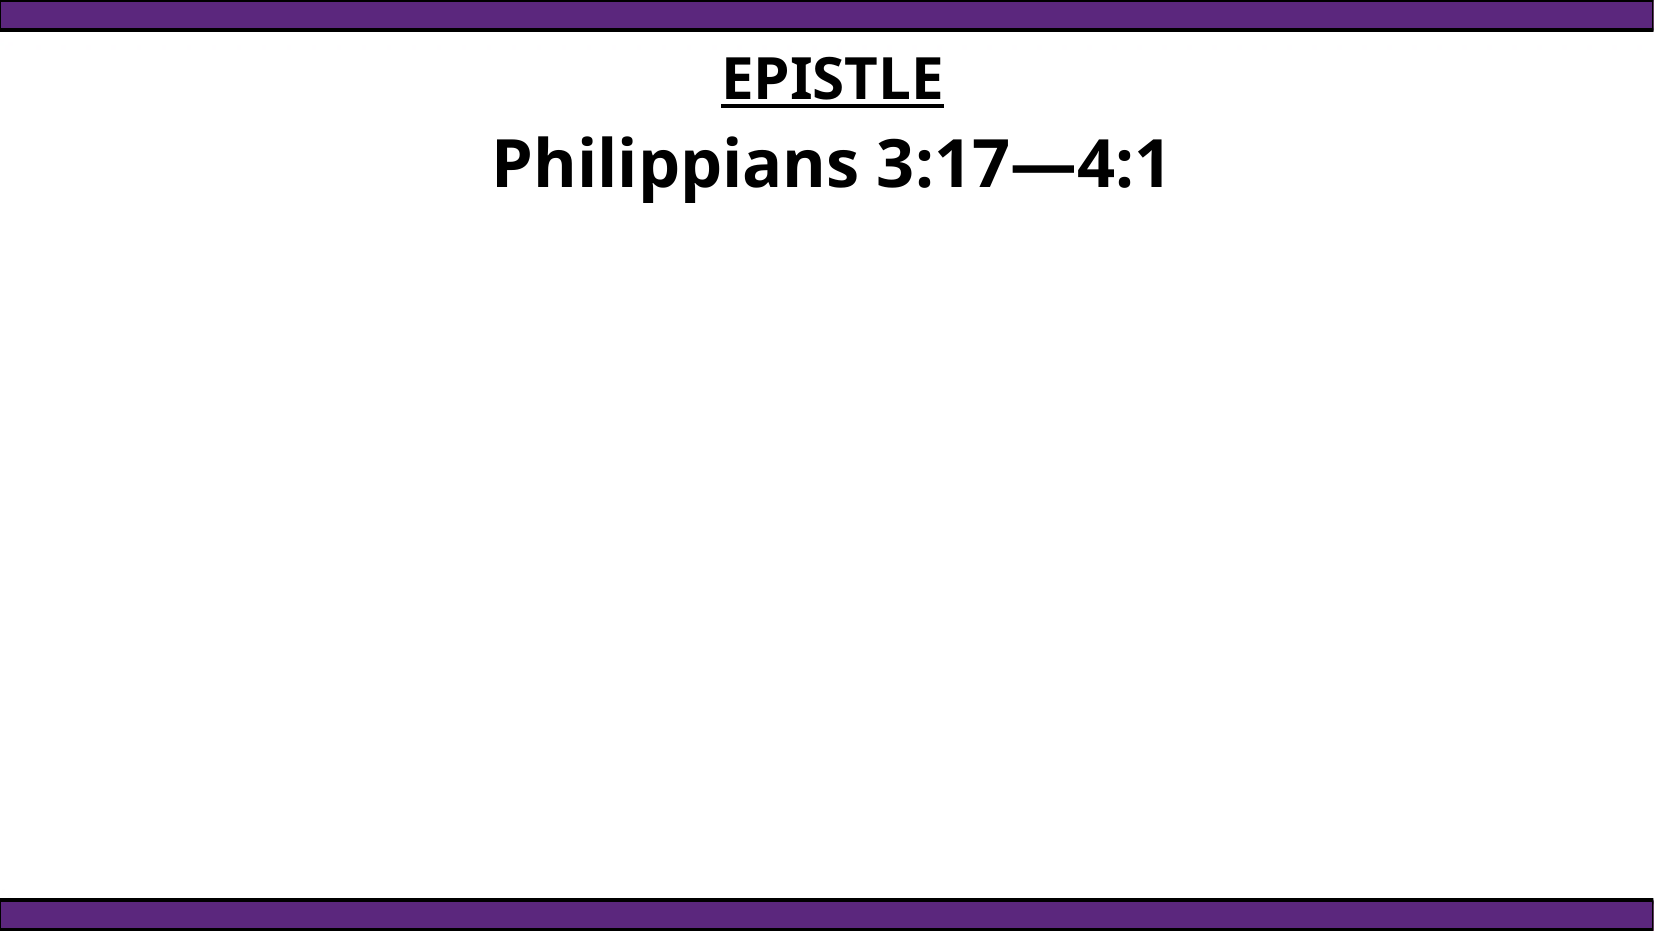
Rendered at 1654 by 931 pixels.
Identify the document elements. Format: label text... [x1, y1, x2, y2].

text_box Epistle Philippians 3:17—4:1 [90, 30, 1576, 211]
picture [0, 31, 1654, 900]
text_box [0, 900, 1654, 931]
text_box [0, 0, 1654, 31]
